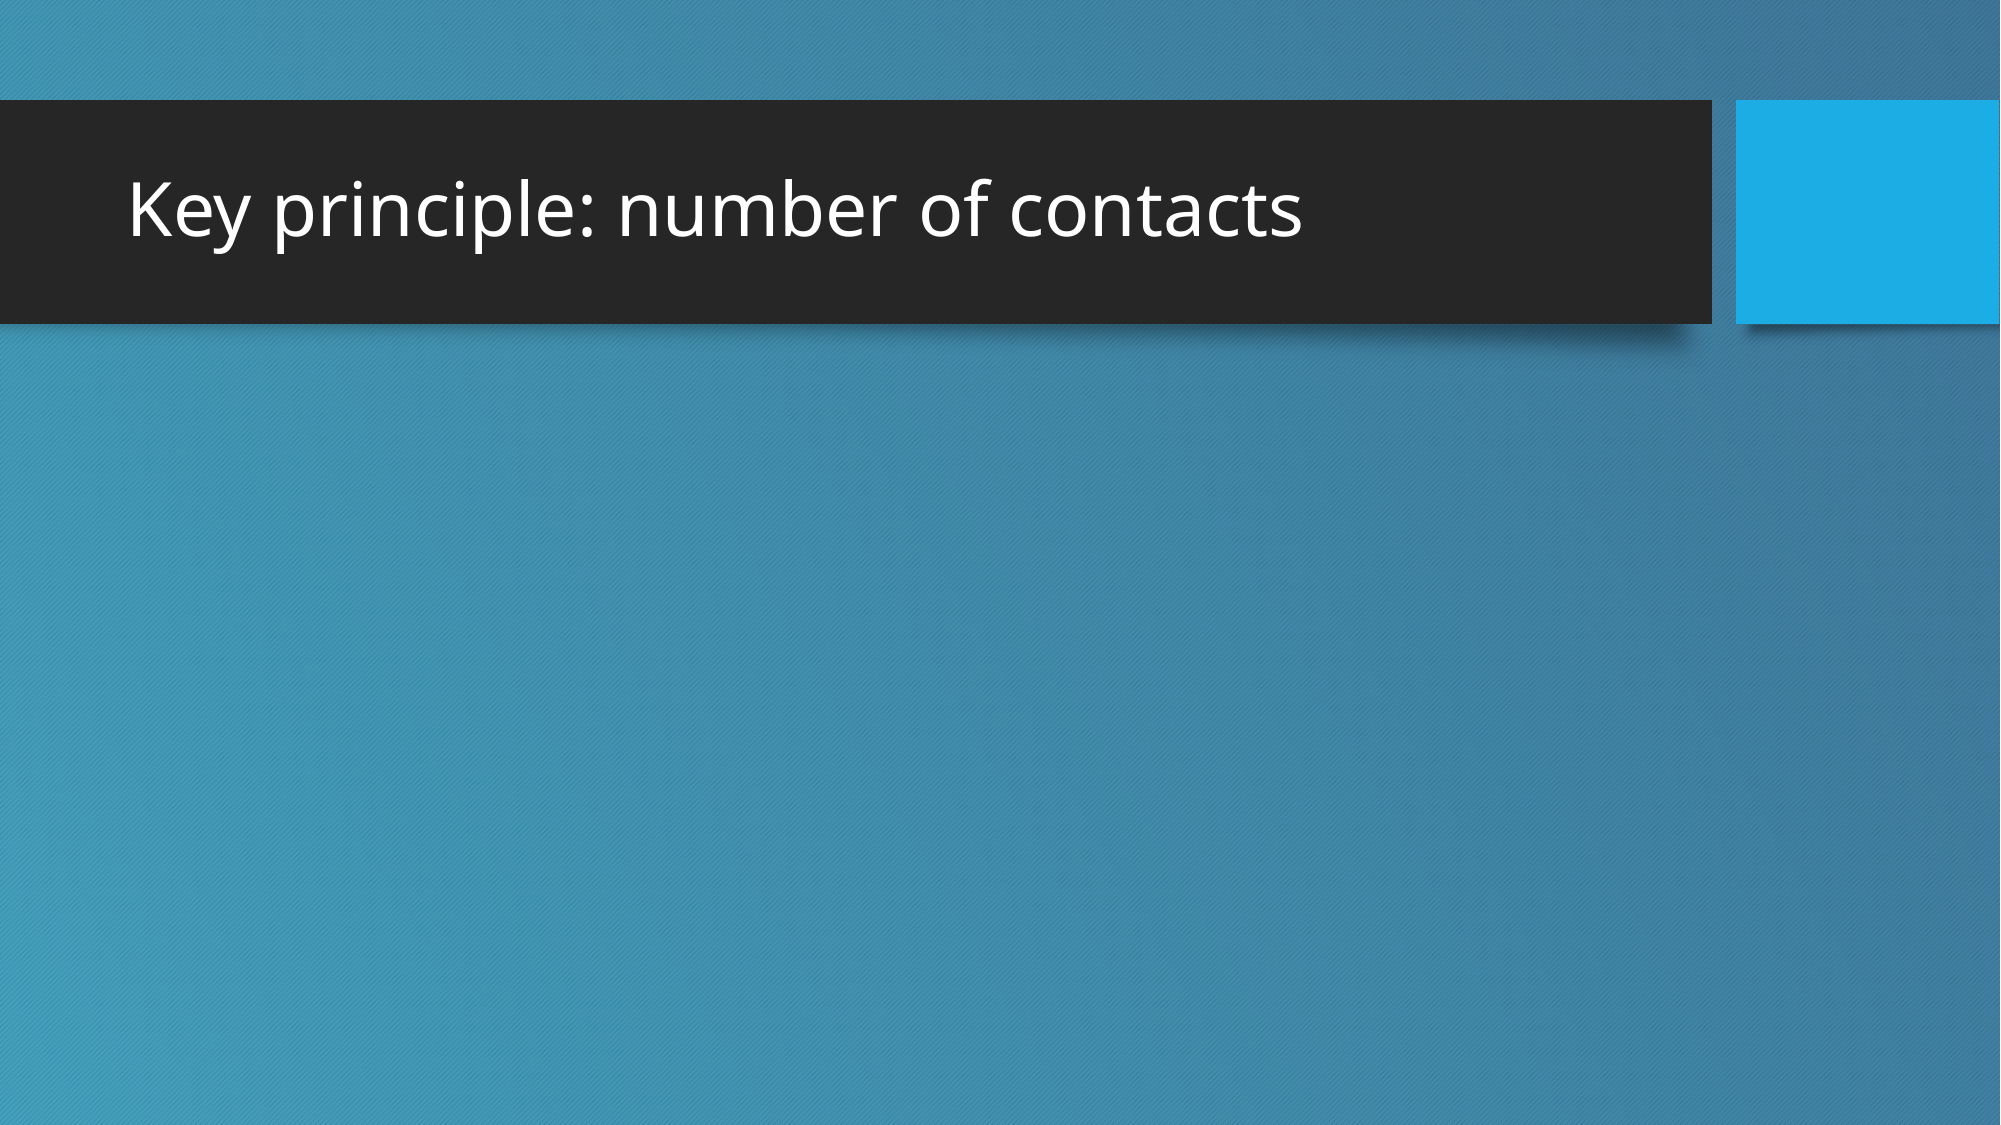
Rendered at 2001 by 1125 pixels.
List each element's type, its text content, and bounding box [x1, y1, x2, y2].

title Key principle: number of contacts [111, 123, 1689, 301]
